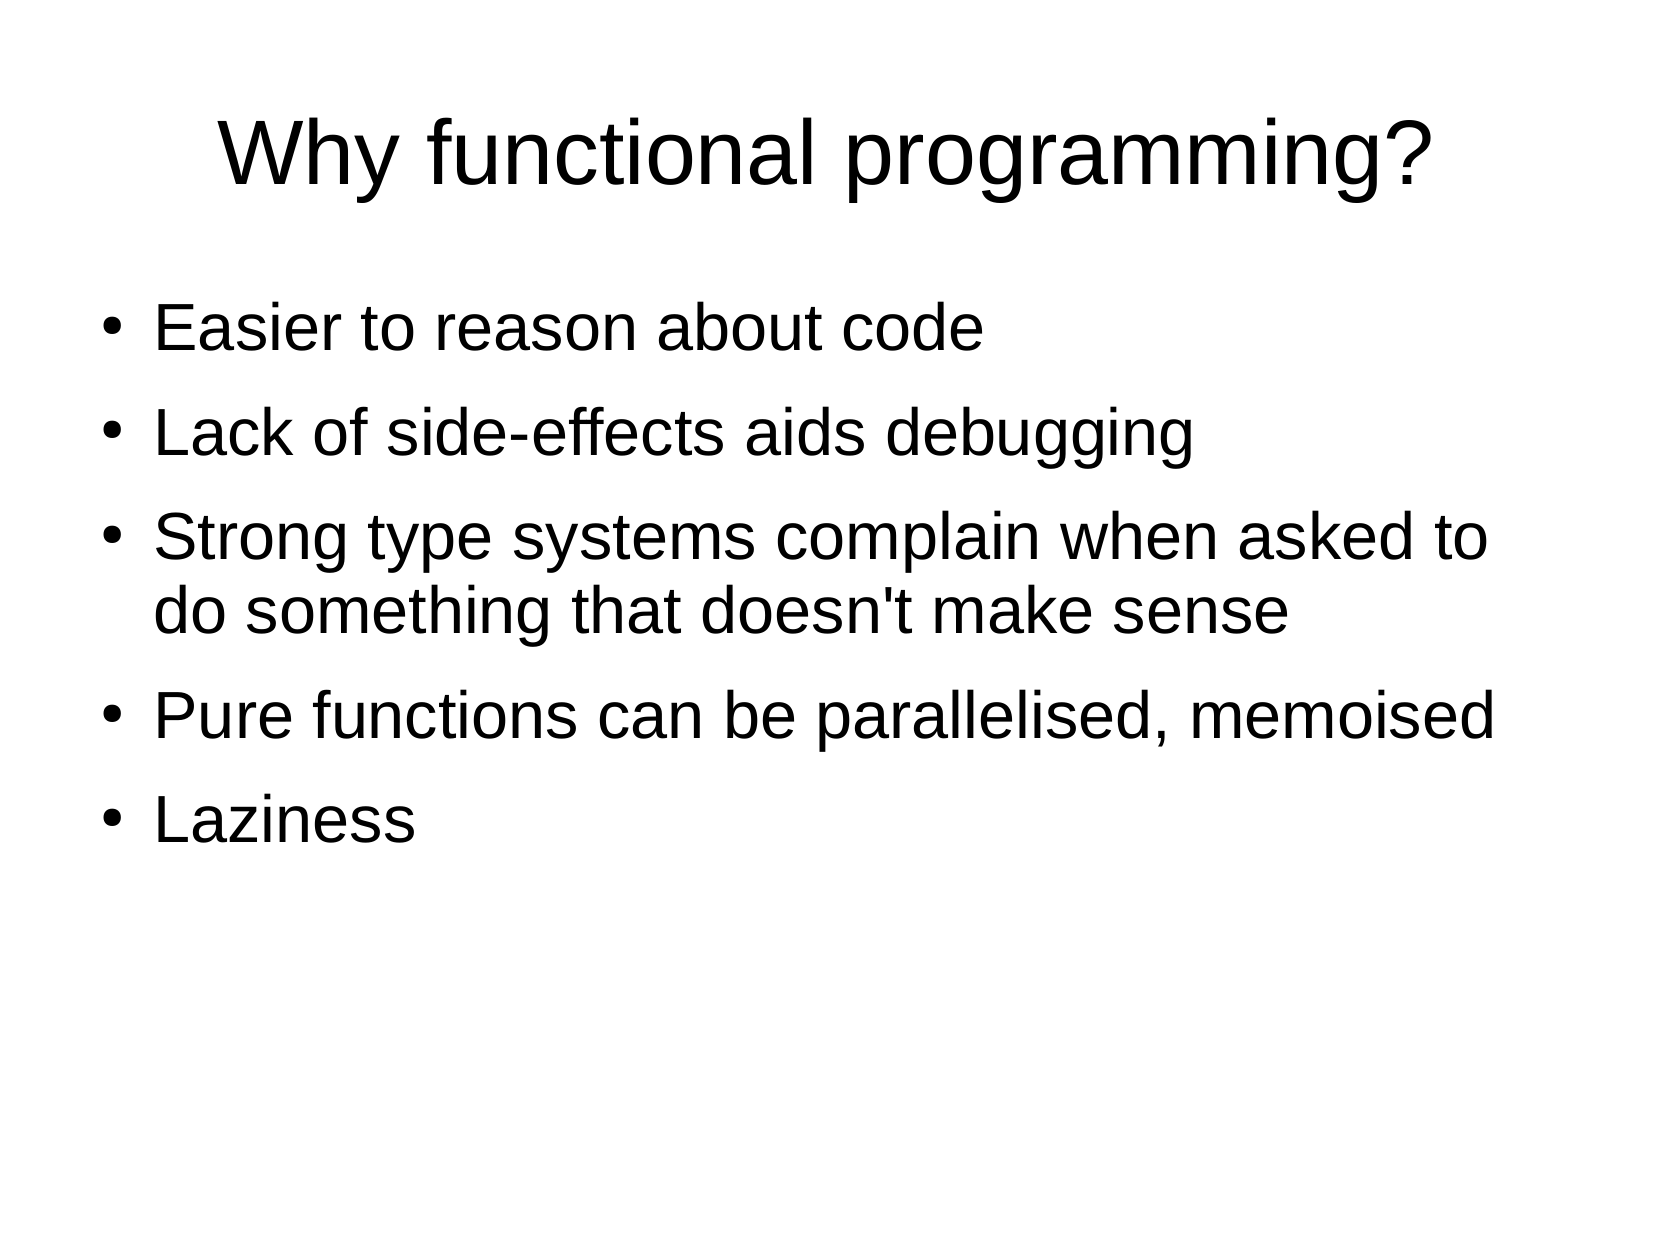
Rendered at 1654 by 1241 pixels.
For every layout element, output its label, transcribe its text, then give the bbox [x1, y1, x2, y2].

list Easier to reason about code Lack of side-effects aids debugging Strong type systems complain when asked to do something that doesn't make sense Pure functions can be parallelised, memoised Laziness [82, 290, 1571, 1109]
title Why functional programming? [82, 49, 1571, 257]
